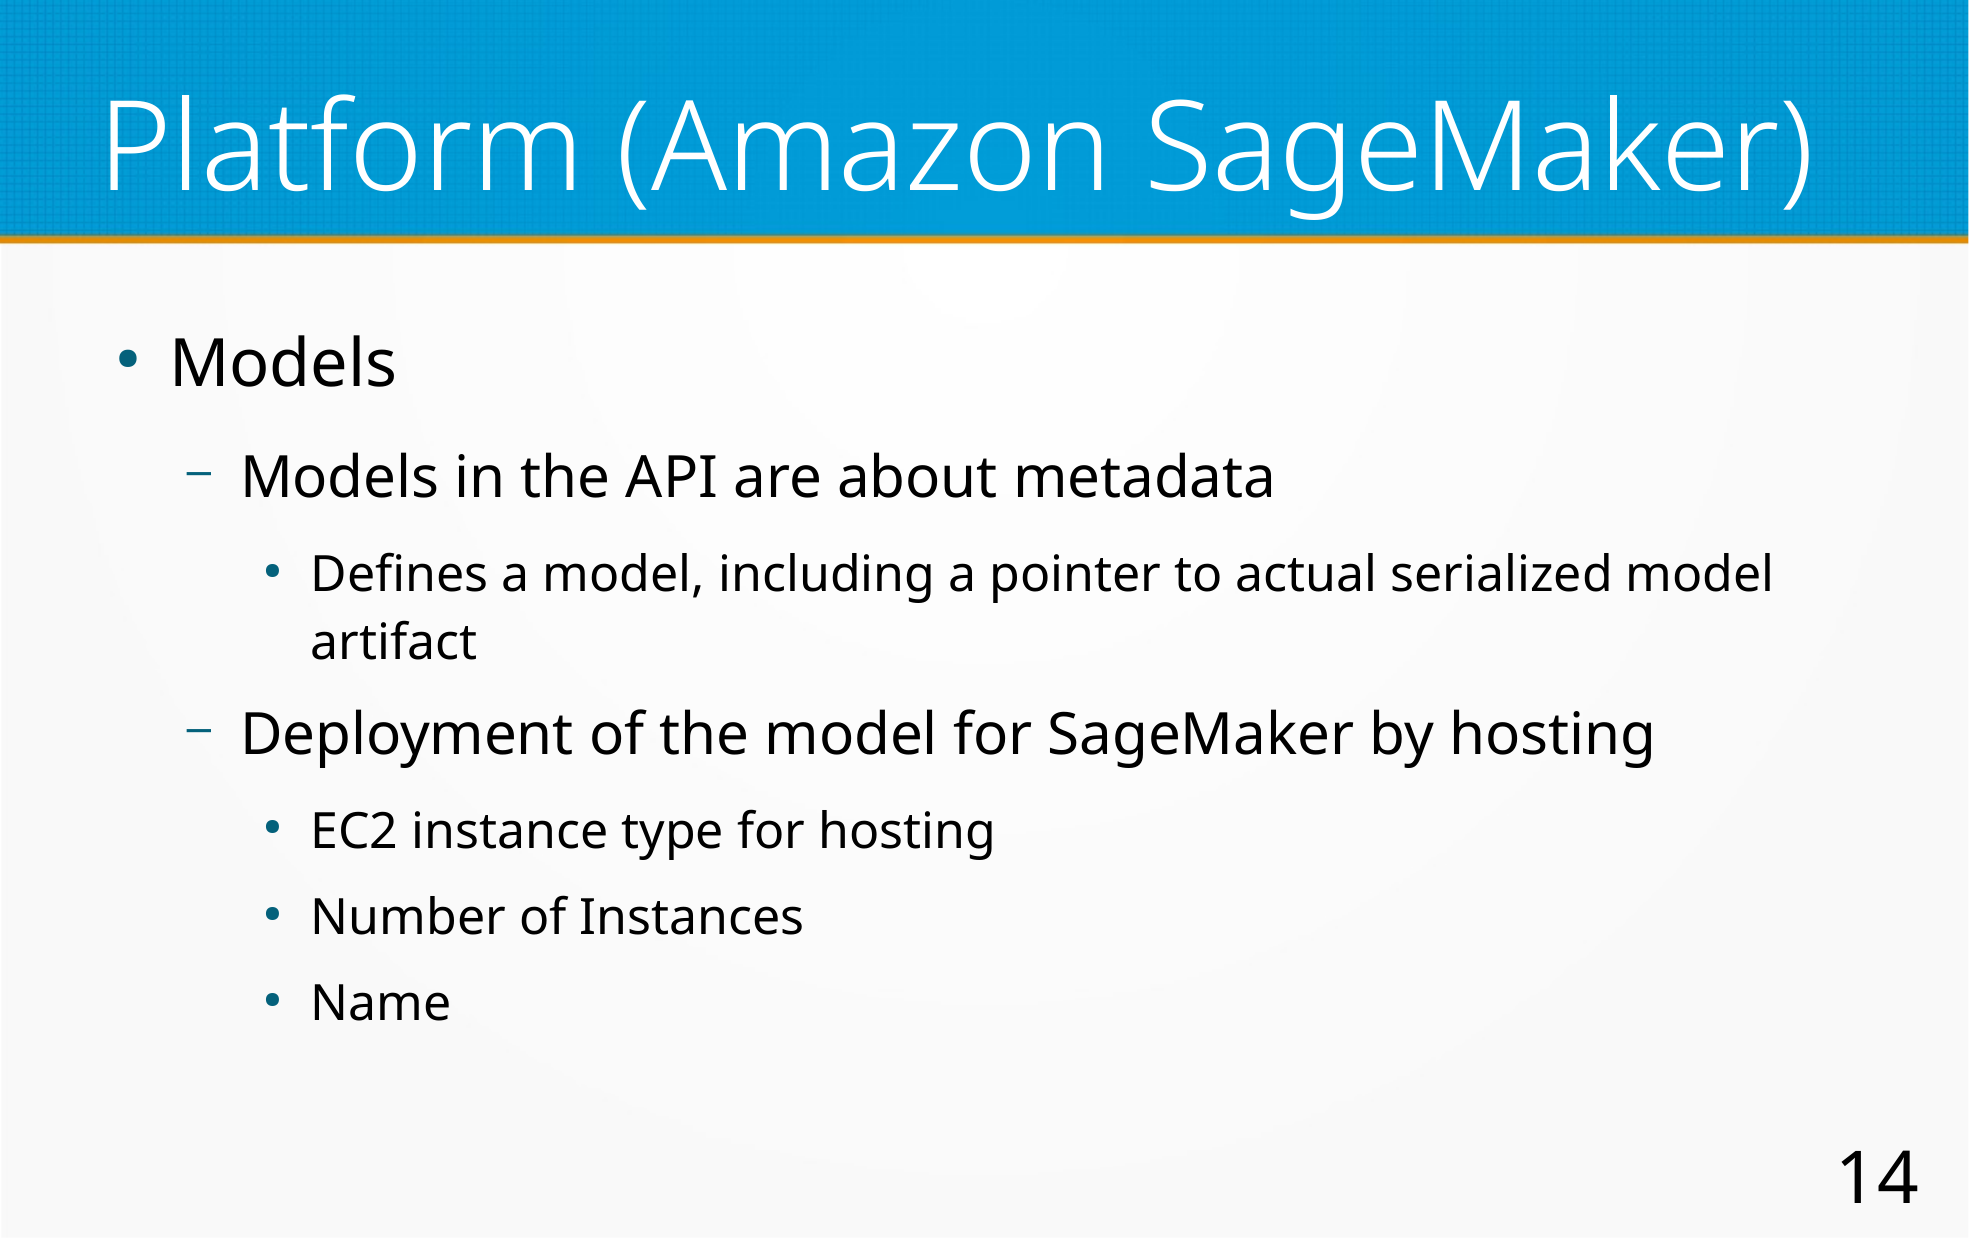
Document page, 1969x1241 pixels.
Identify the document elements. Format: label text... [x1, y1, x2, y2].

title Platform (Amazon SageMaker) [98, 19, 1870, 227]
picture [0, 233, 1969, 1241]
text_box 14 [1830, 1127, 1966, 1224]
list Models Models in the API are about metadata Defines a model, including a pointer to actual serialized model artifact Deployment of the model for SageMaker by hosting EC2 instance type for hosting Number of Instances Name [98, 315, 1861, 1081]
